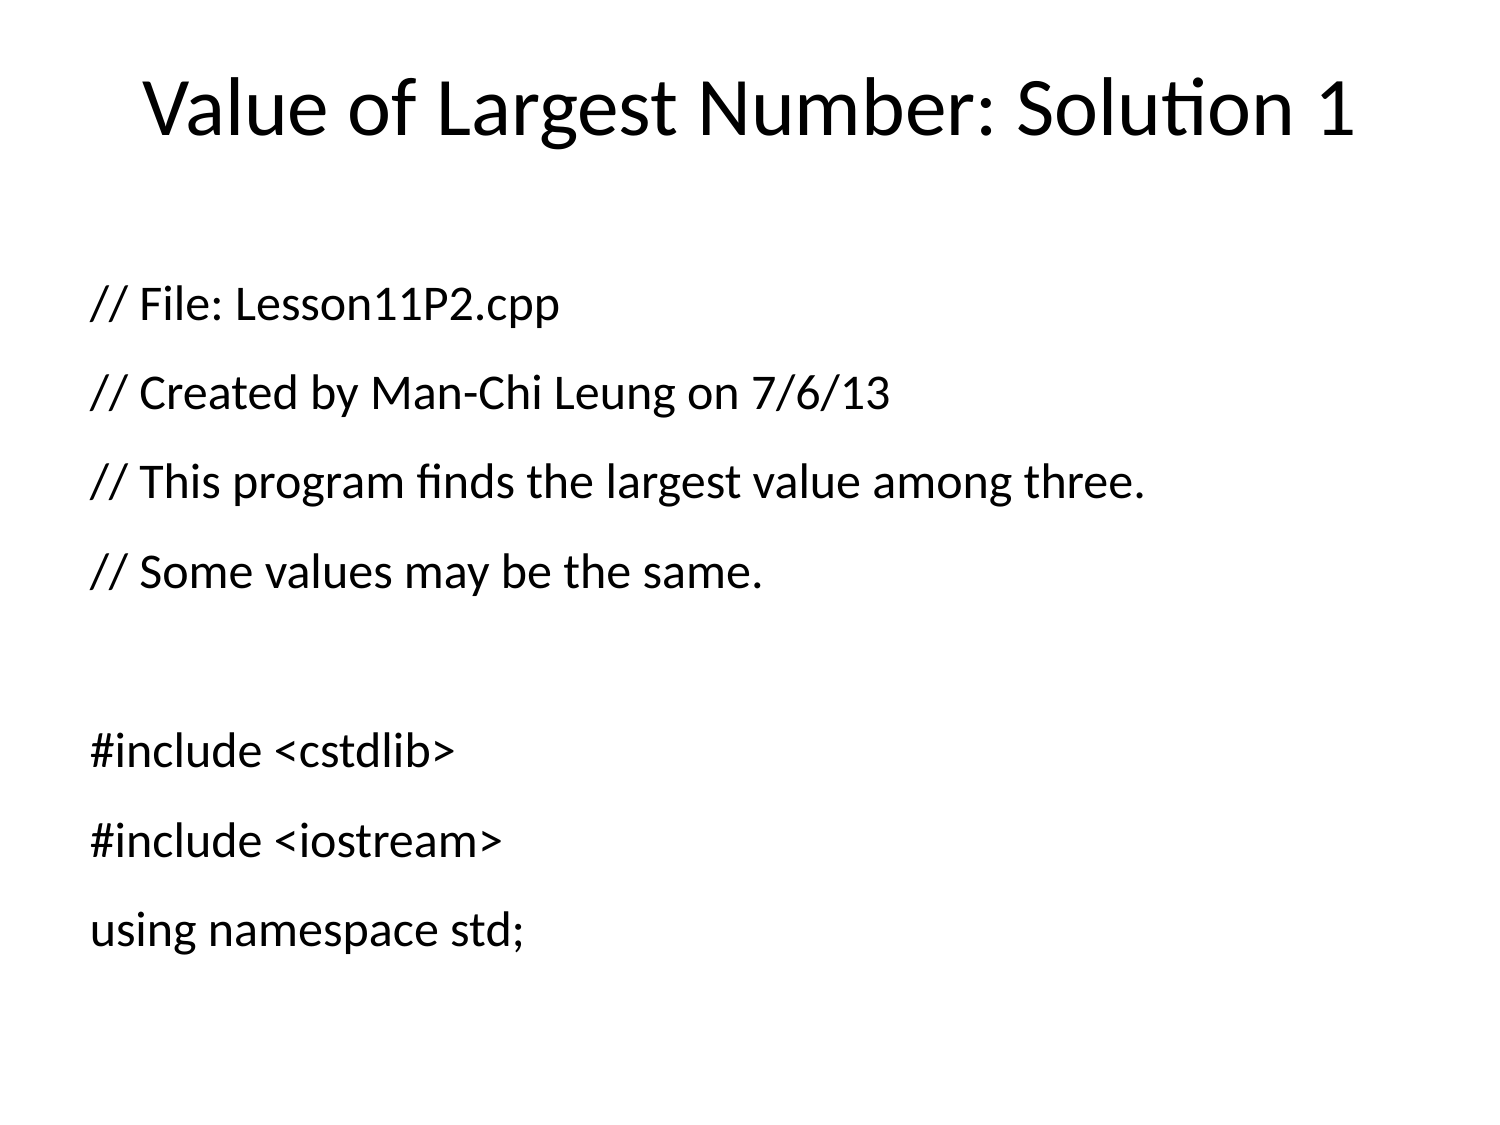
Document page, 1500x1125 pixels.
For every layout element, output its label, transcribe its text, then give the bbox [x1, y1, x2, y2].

list // File: Lesson11P2.cpp // Created by Man-Chi Leung on 7/6/13 // This program finds the largest value among three. // Some values may be the same. #include <cstdlib> #include <iostream> using namespace std; [75, 262, 1450, 1005]
title Value of Largest Number: Solution 1 [75, 45, 1425, 233]
